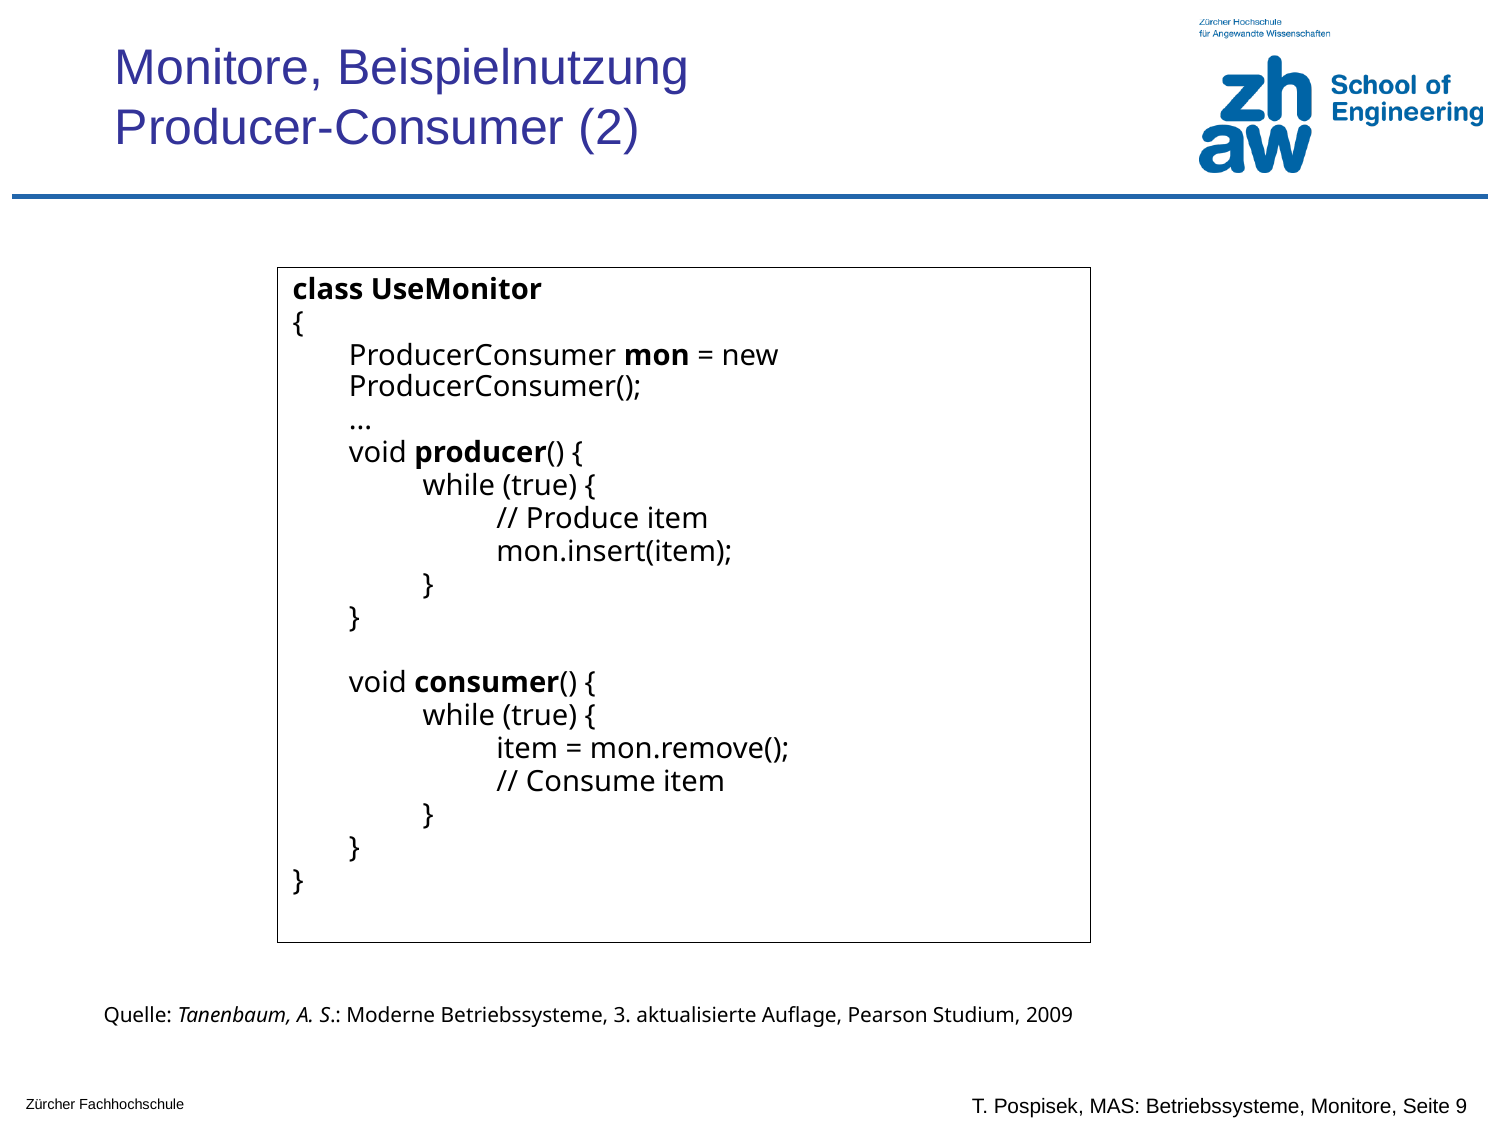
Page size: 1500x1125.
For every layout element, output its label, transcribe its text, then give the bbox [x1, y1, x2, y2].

picture [1199, 19, 1483, 173]
list class UseMonitor { ProducerConsumer mon = new ProducerConsumer(); ... void producer() { while (true) { // Produce item mon.insert(item); } } void consumer() { while (true) { item = mon.remove(); // Consume item } } } [277, 267, 1091, 943]
title Monitore, Beispielnutzung Producer-Consumer (2) [99, 50, 1158, 163]
text_box Quelle: Tanenbaum, A. S.: Moderne Betriebssysteme, 3. aktualisierte Auflage, Pearson Studium, 2009 [88, 994, 1088, 1035]
